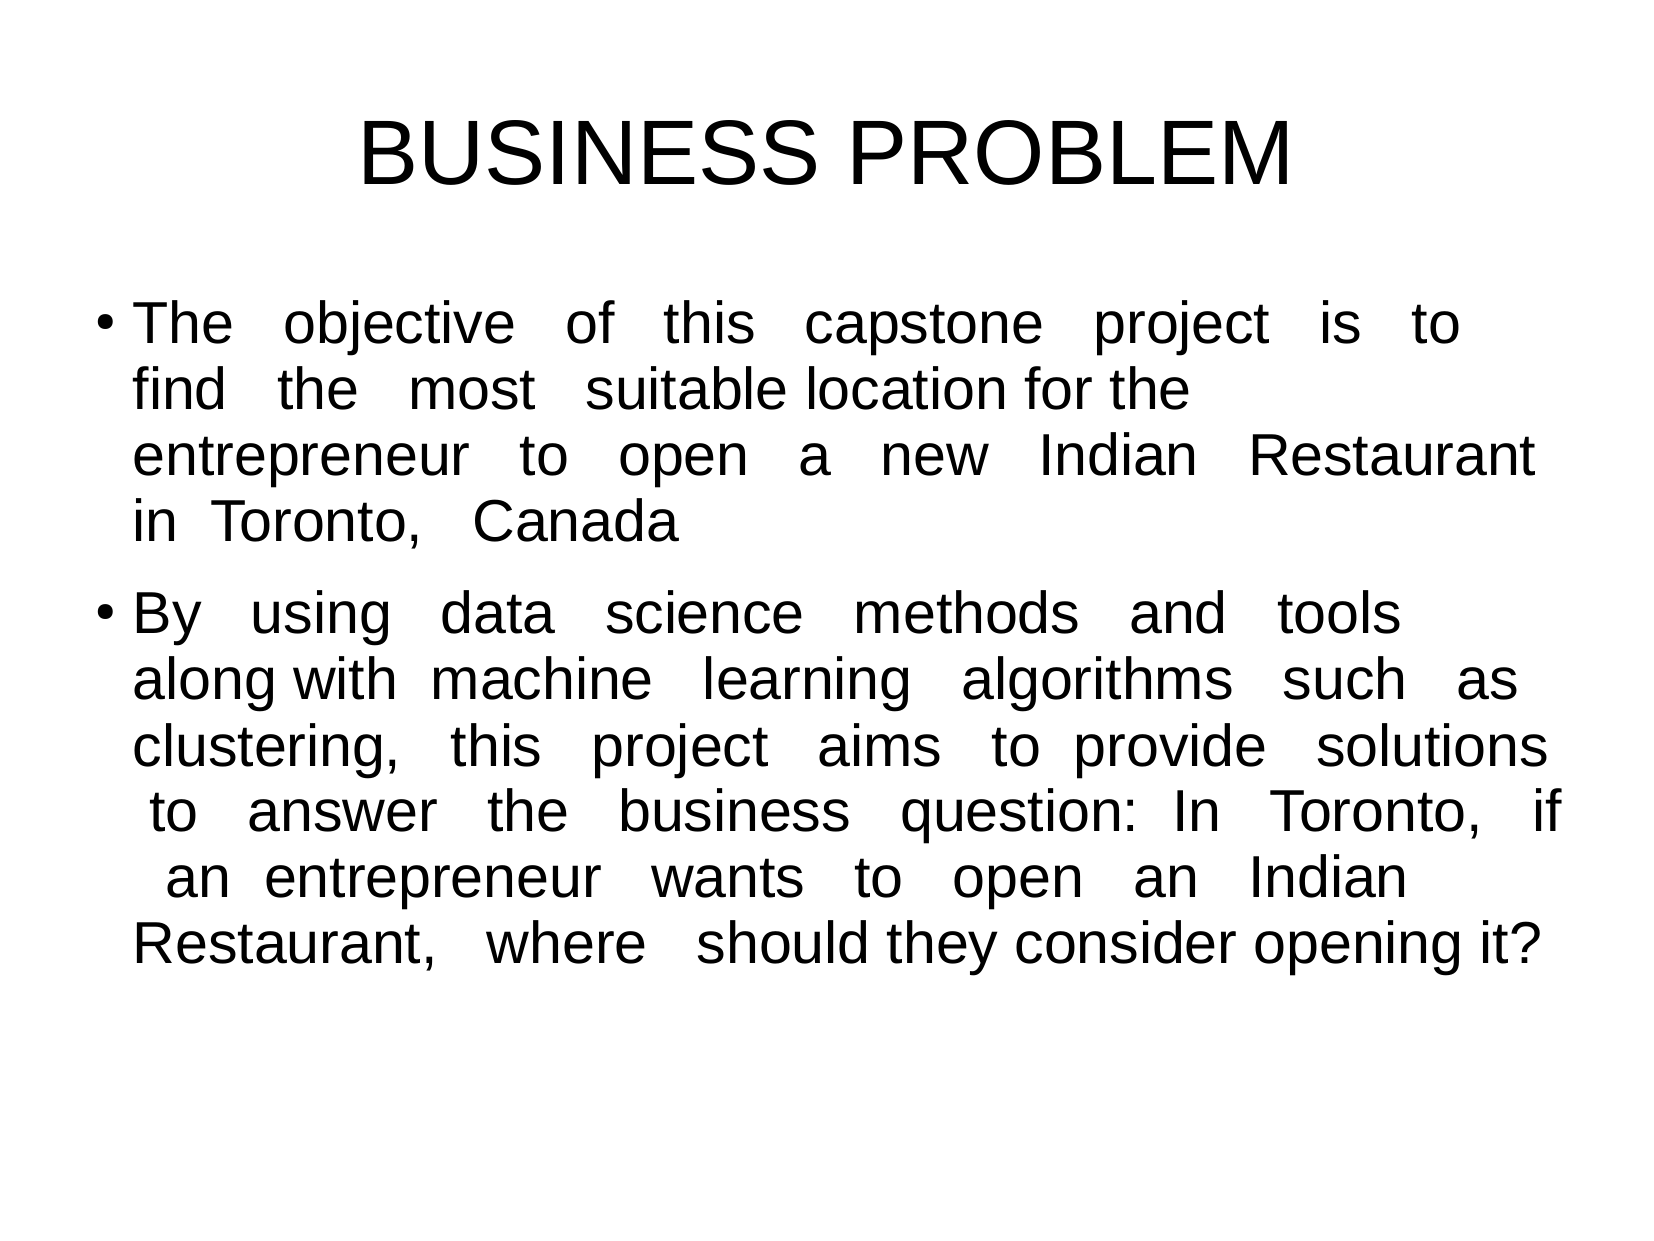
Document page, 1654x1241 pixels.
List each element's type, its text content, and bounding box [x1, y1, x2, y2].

title BUSINESS PROBLEM [82, 49, 1571, 257]
list The objective of this capstone project is to find the most suitable location for the entrepreneur to open a new Indian Restaurant in Toronto, Canada By using data science methods and tools along with machine learning algorithms such as clustering, this project aims to provide solutions to answer the business question: In Toronto, if an entrepreneur wants to open an Indian Restaurant, where should they consider opening it? [82, 290, 1571, 1010]
